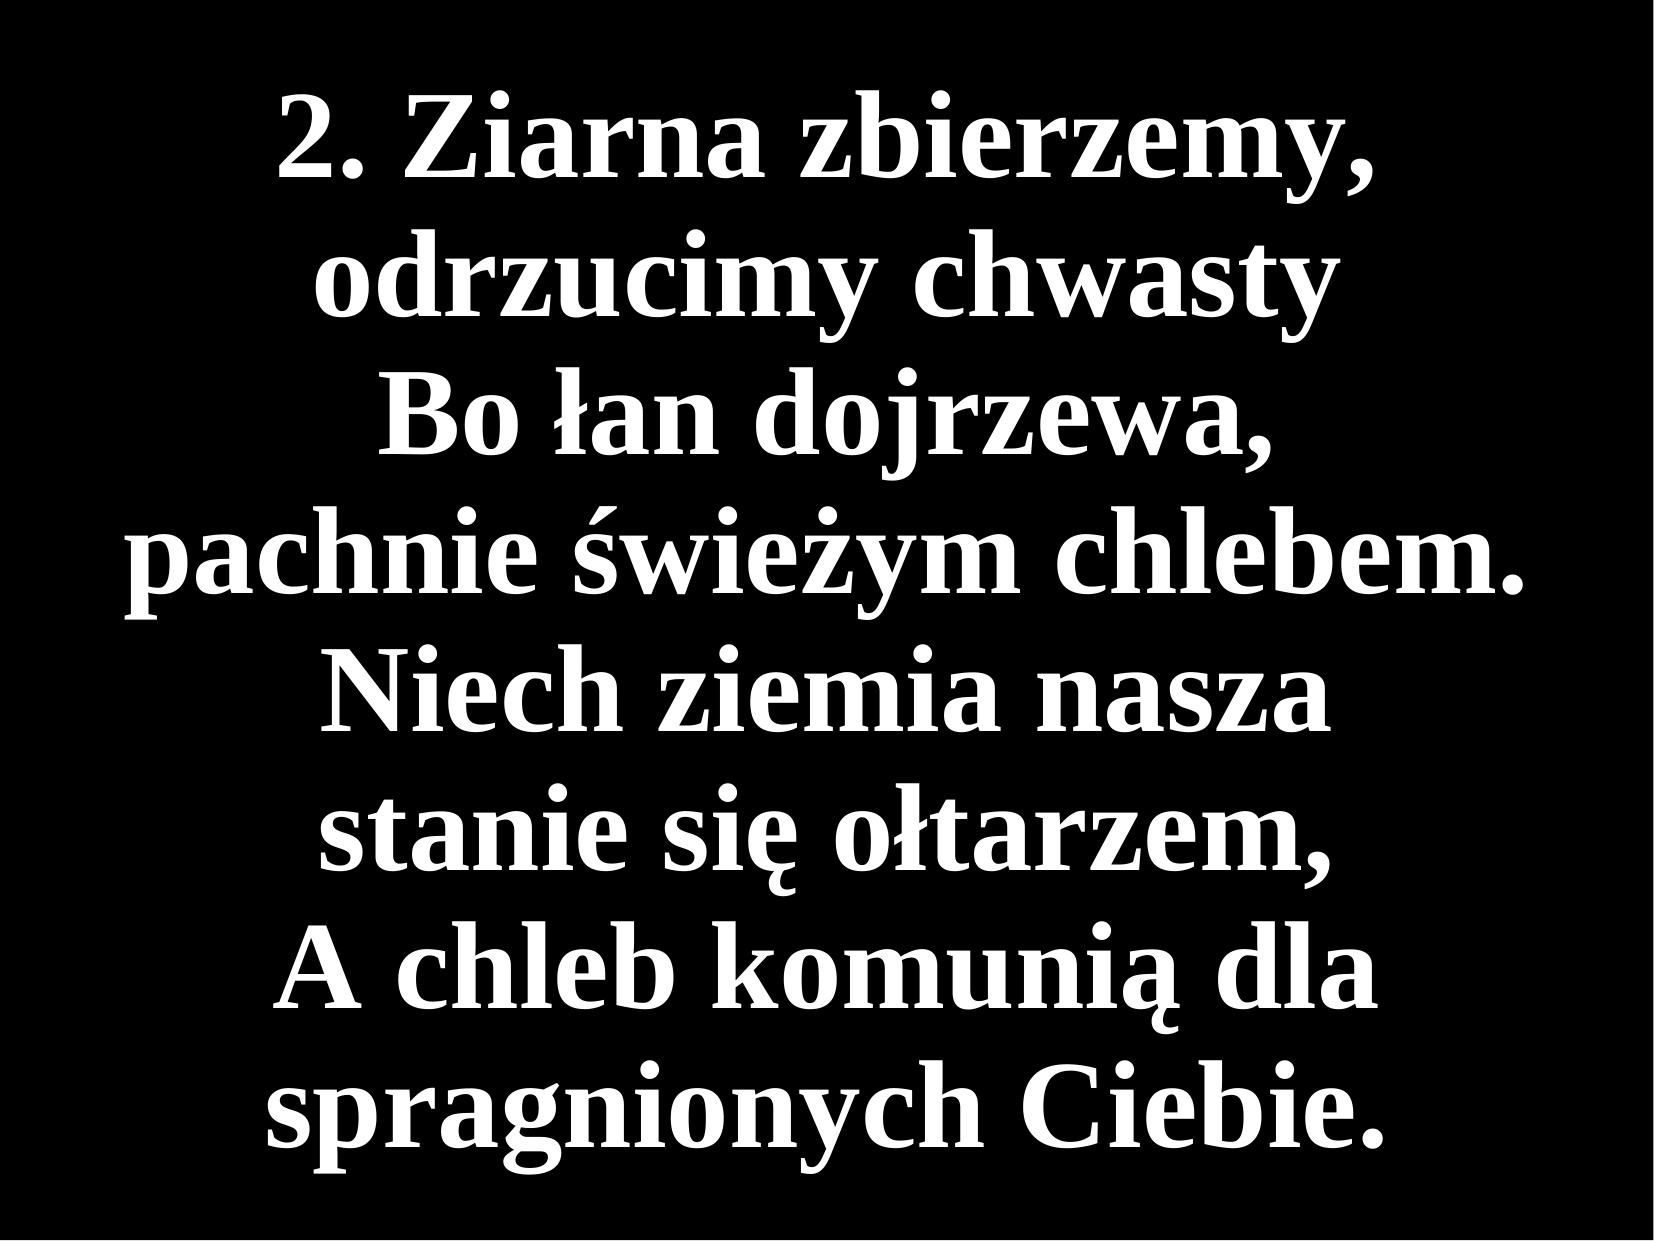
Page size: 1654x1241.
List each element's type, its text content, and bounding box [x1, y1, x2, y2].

title 2. Ziarna zbierzemy, odrzucimy chwasty Bo łan dojrzewa, pachnie świeżym chlebem. Niech ziemia nasza stanie się ołtarzem, A chleb komunią dla spragnionych Ciebie. [0, 0, 1654, 1241]
